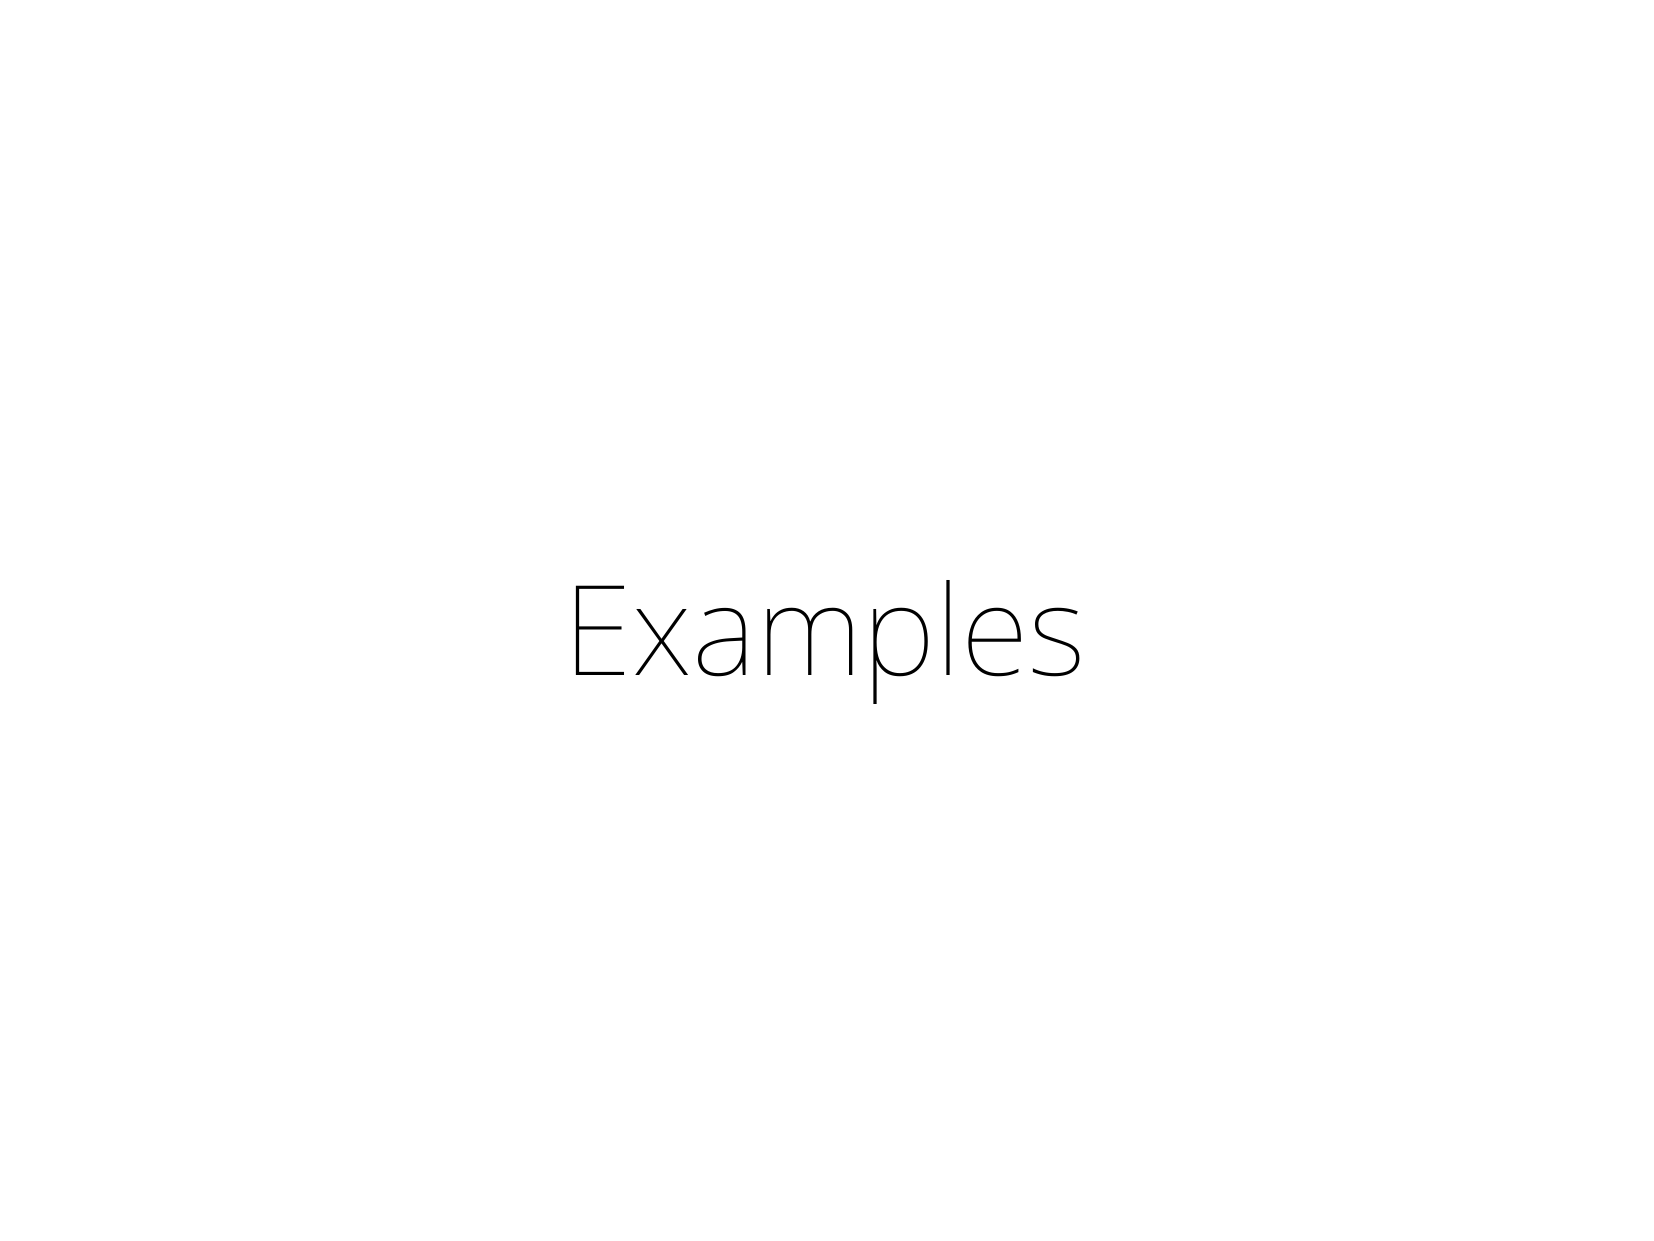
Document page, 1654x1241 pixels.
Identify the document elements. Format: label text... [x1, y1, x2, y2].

text_box Examples [150, 534, 1501, 693]
